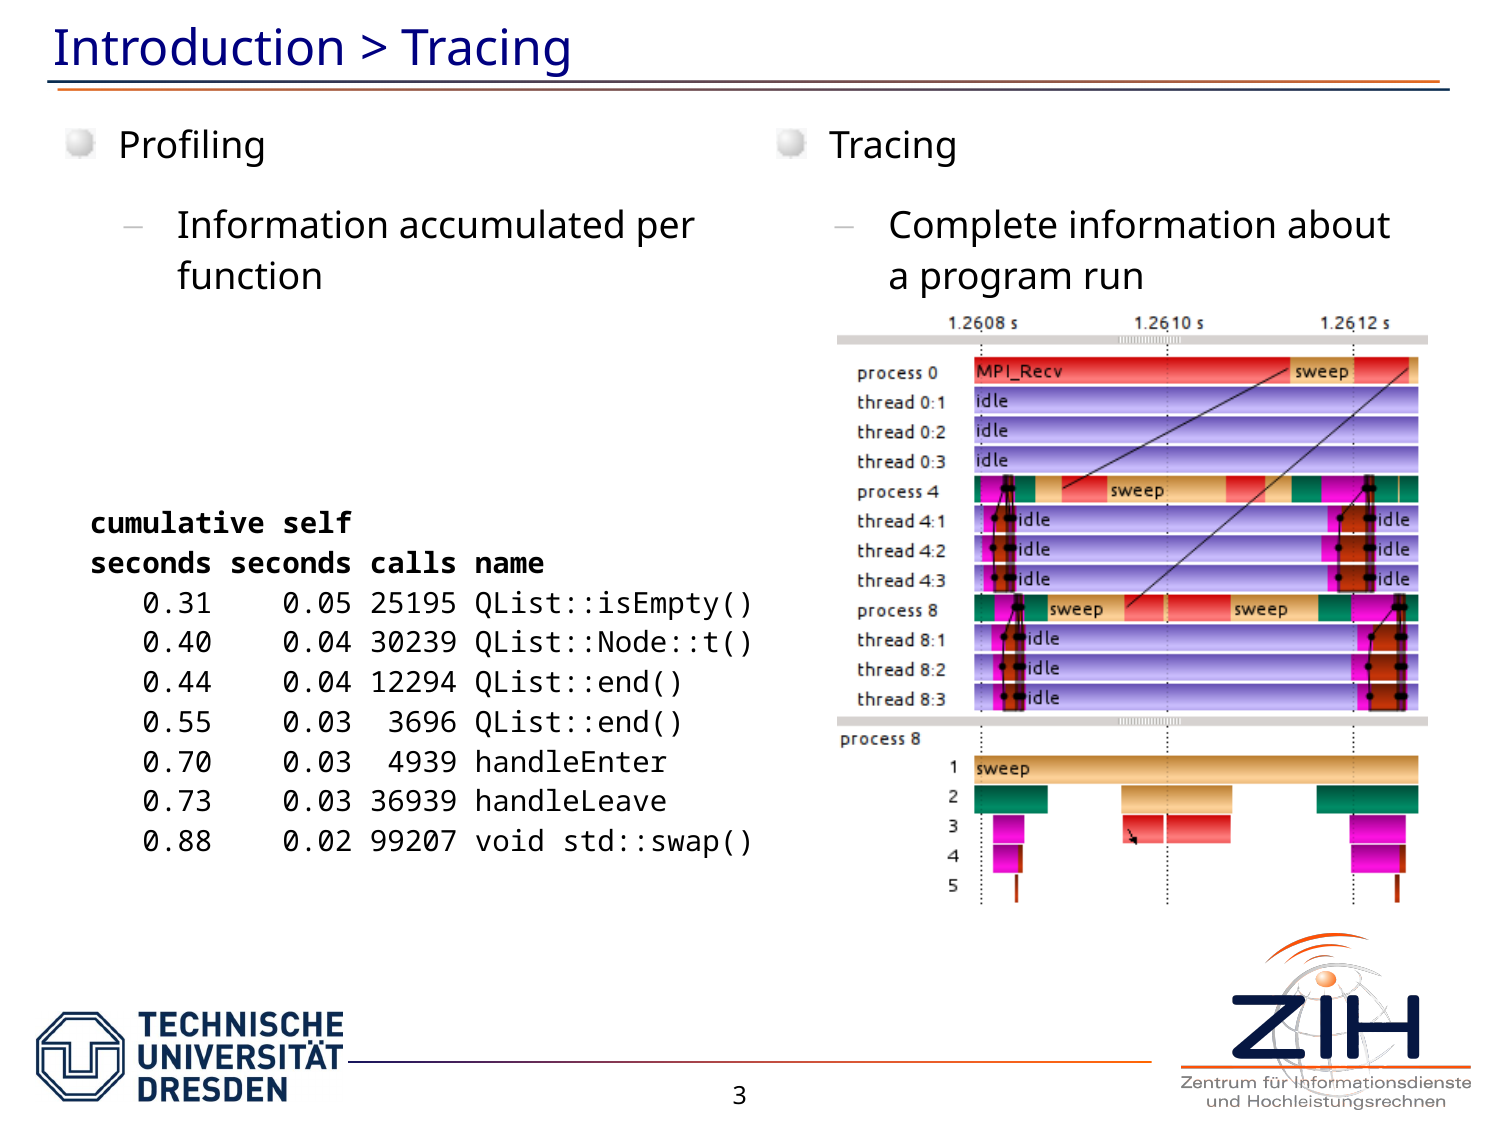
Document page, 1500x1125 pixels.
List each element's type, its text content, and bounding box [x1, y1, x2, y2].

picture [837, 312, 1428, 906]
picture [47, 80, 1450, 91]
list Profiling Information accumulated per function [29, 118, 707, 771]
text_box cumulative self seconds seconds calls name 0.31 0.05 25195 QList::isEmpty() 0.40 0.04 30239 QList::Node::t() 0.44 0.04 12294 QList::end() 0.55 0.03 3696 QList::end() 0.70 0.03 4939 handleEnter 0.73 0.03 36939 handleLeave 0.88 0.02 99207 void std::swap() [75, 495, 787, 776]
picture [35, 1011, 343, 1102]
title Introduction > Tracing [53, 12, 1453, 81]
list Tracing Complete information about a program run [740, 118, 1418, 771]
picture [1181, 933, 1471, 1110]
